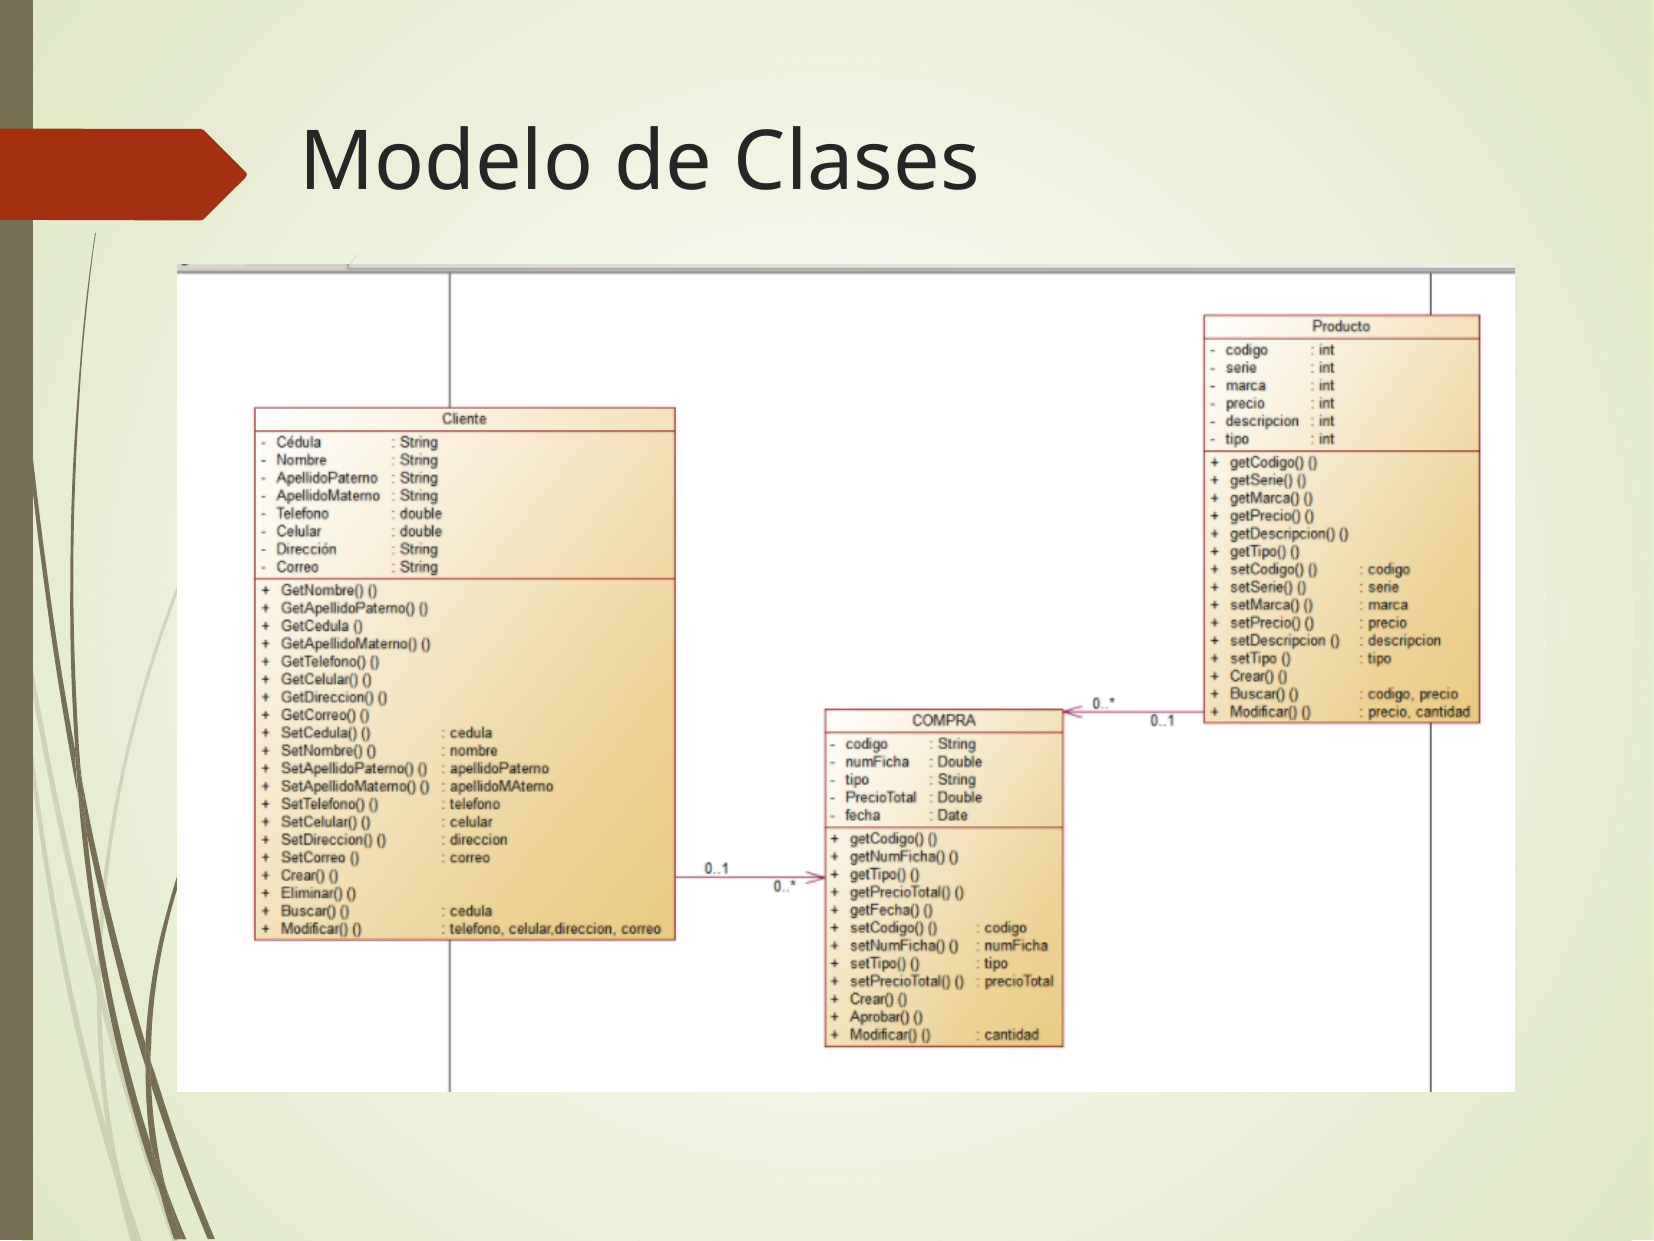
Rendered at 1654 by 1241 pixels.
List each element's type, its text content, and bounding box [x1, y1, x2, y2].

picture [177, 264, 1515, 1092]
title Modelo de Clases [284, 99, 1245, 225]
